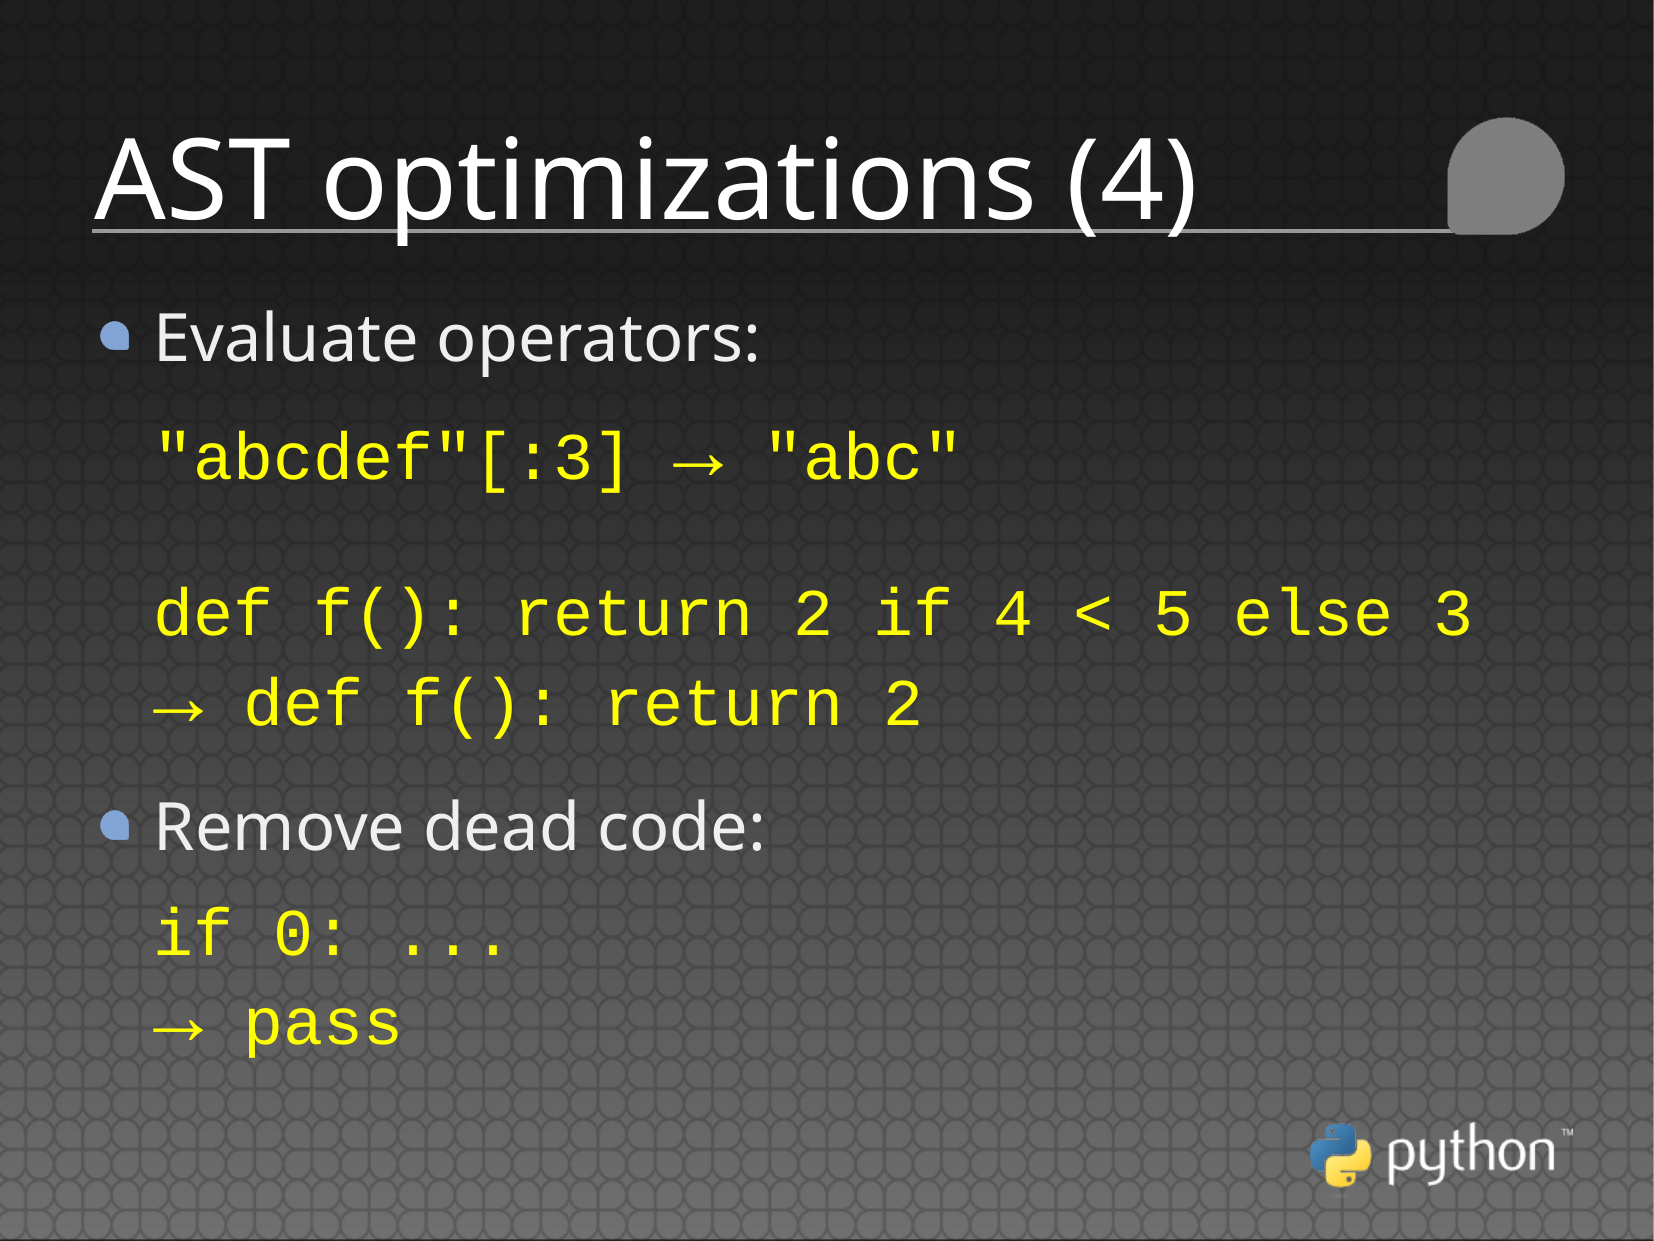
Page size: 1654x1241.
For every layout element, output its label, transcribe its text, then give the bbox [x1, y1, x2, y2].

picture [0, 0, 1654, 1241]
title AST optimizations (4) [94, 100, 1426, 251]
list Evaluate operators: "abcdef"[:3] → "abc" def f(): return 2 if 4 < 5 else 3 → def f(): return 2 Remove dead code: if 0: ... → pass [82, 290, 1571, 1094]
